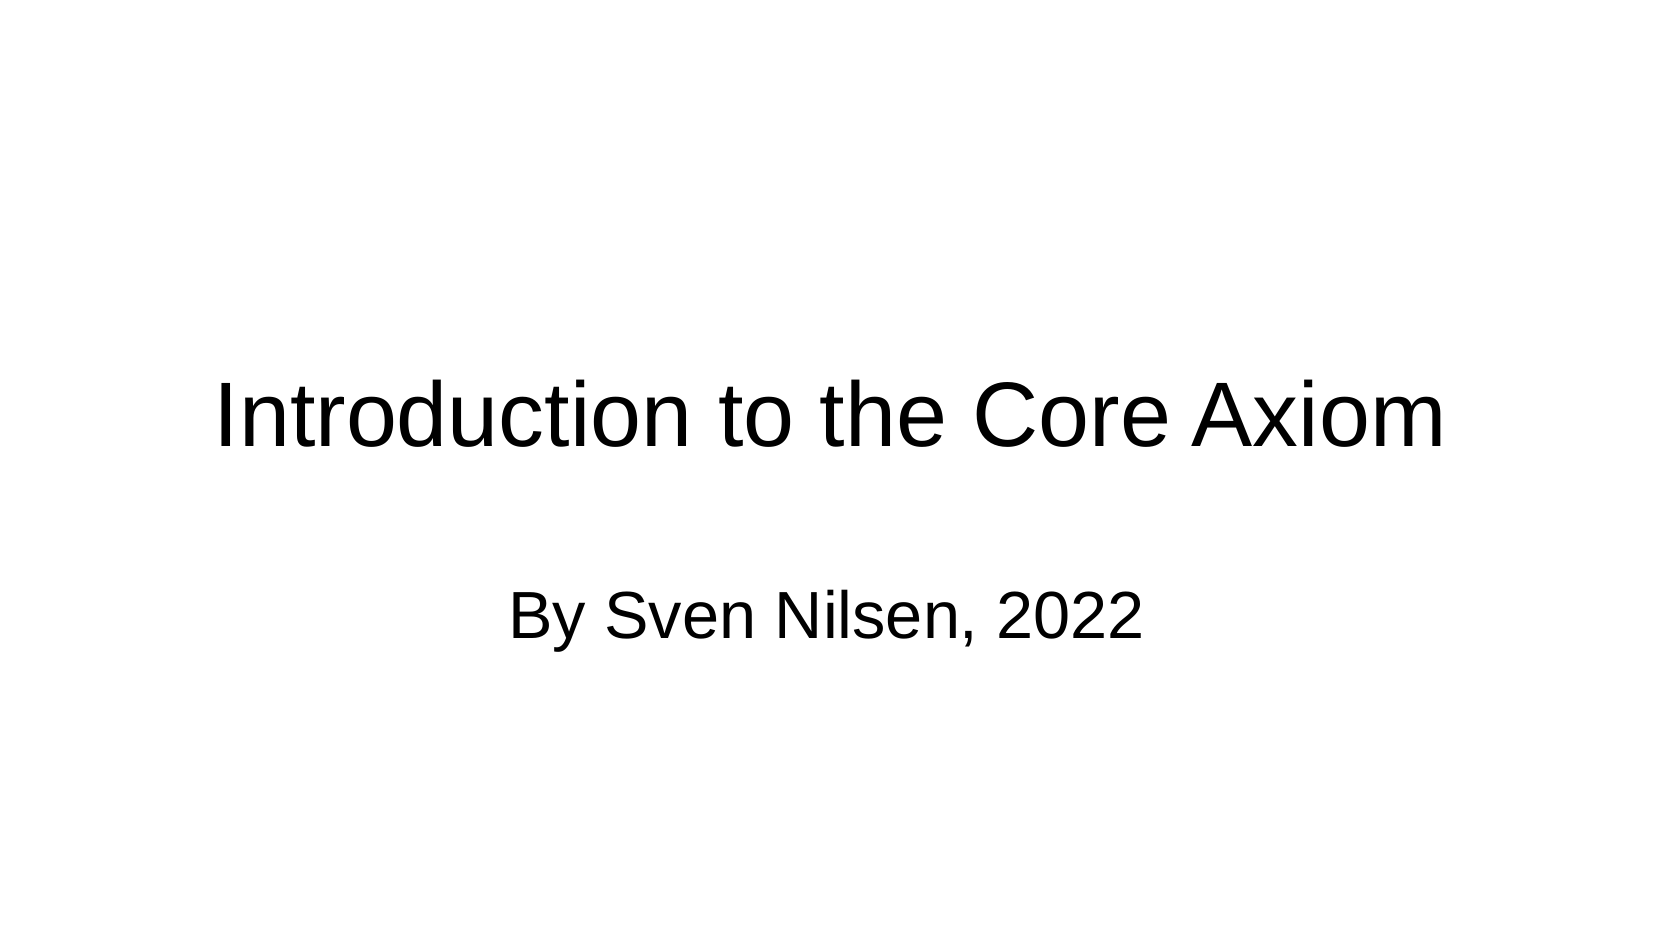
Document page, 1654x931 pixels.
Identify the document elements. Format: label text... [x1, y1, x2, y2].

subtitle By Sven Nilsen, 2022 [82, 517, 1571, 713]
title Introduction to the Core Axiom [86, 337, 1576, 493]
